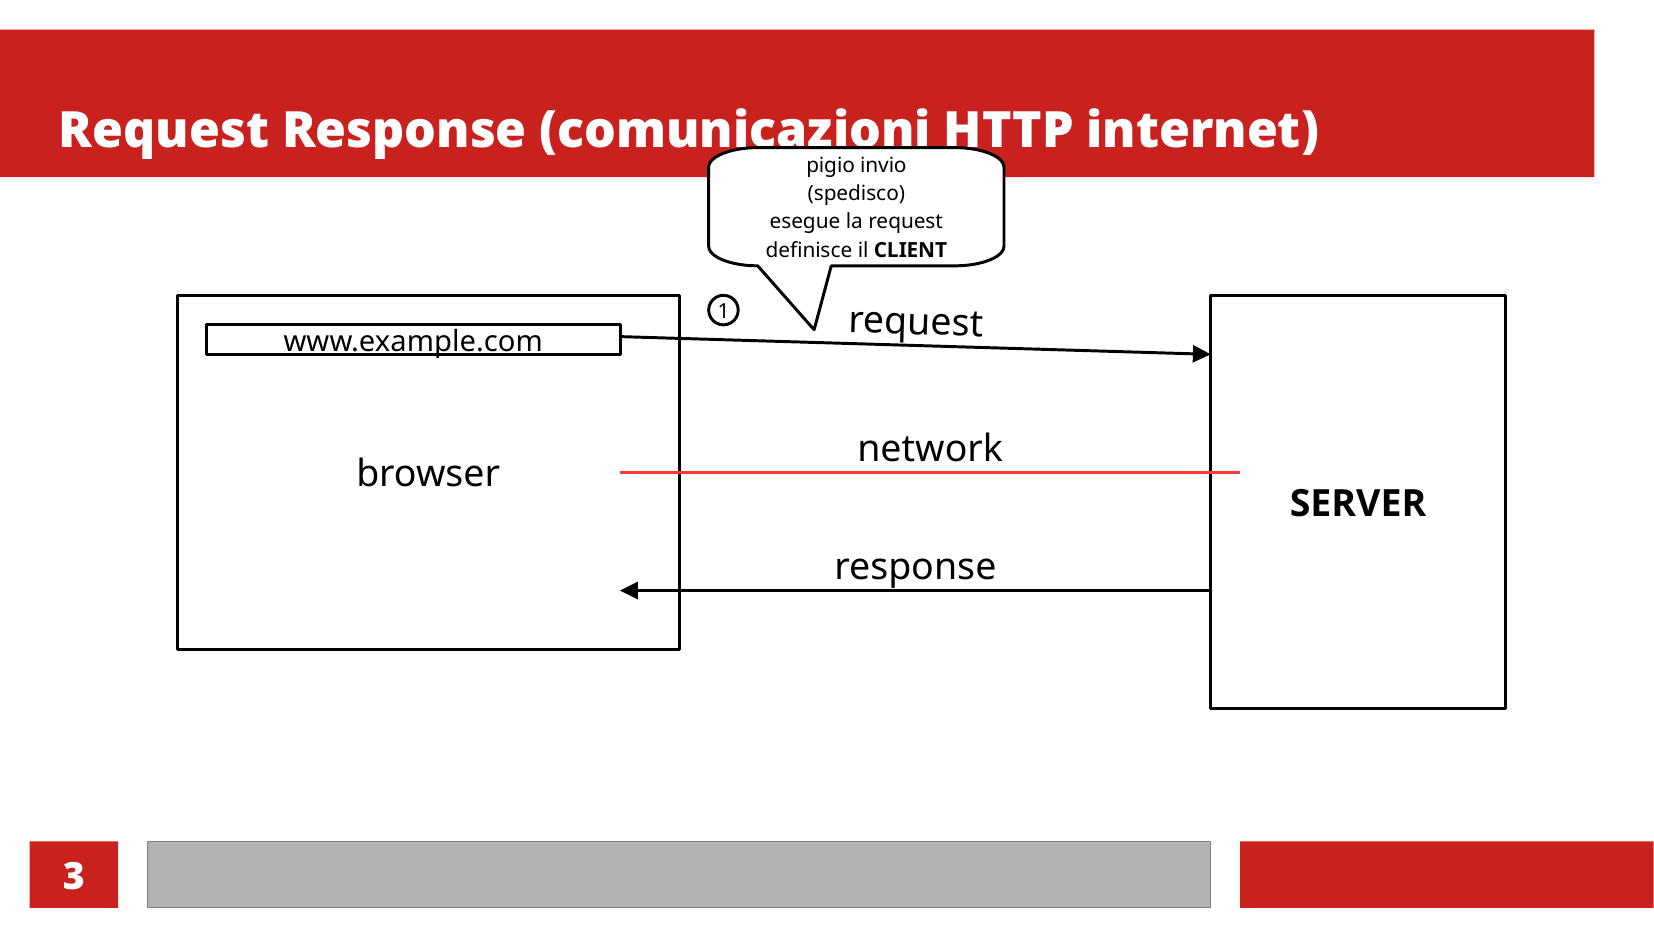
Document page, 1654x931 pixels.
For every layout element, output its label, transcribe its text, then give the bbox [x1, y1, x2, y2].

title Request Response (comunicazioni HTTP internet) [59, 44, 1595, 163]
text_box browser [177, 295, 680, 650]
text_box pigio invio (spedisco) esegue la request definisce il CLIENT [708, 147, 1004, 330]
text_box SERVER [1210, 295, 1506, 709]
text_box 1 [708, 295, 739, 325]
text_box www.example.com [206, 324, 621, 355]
